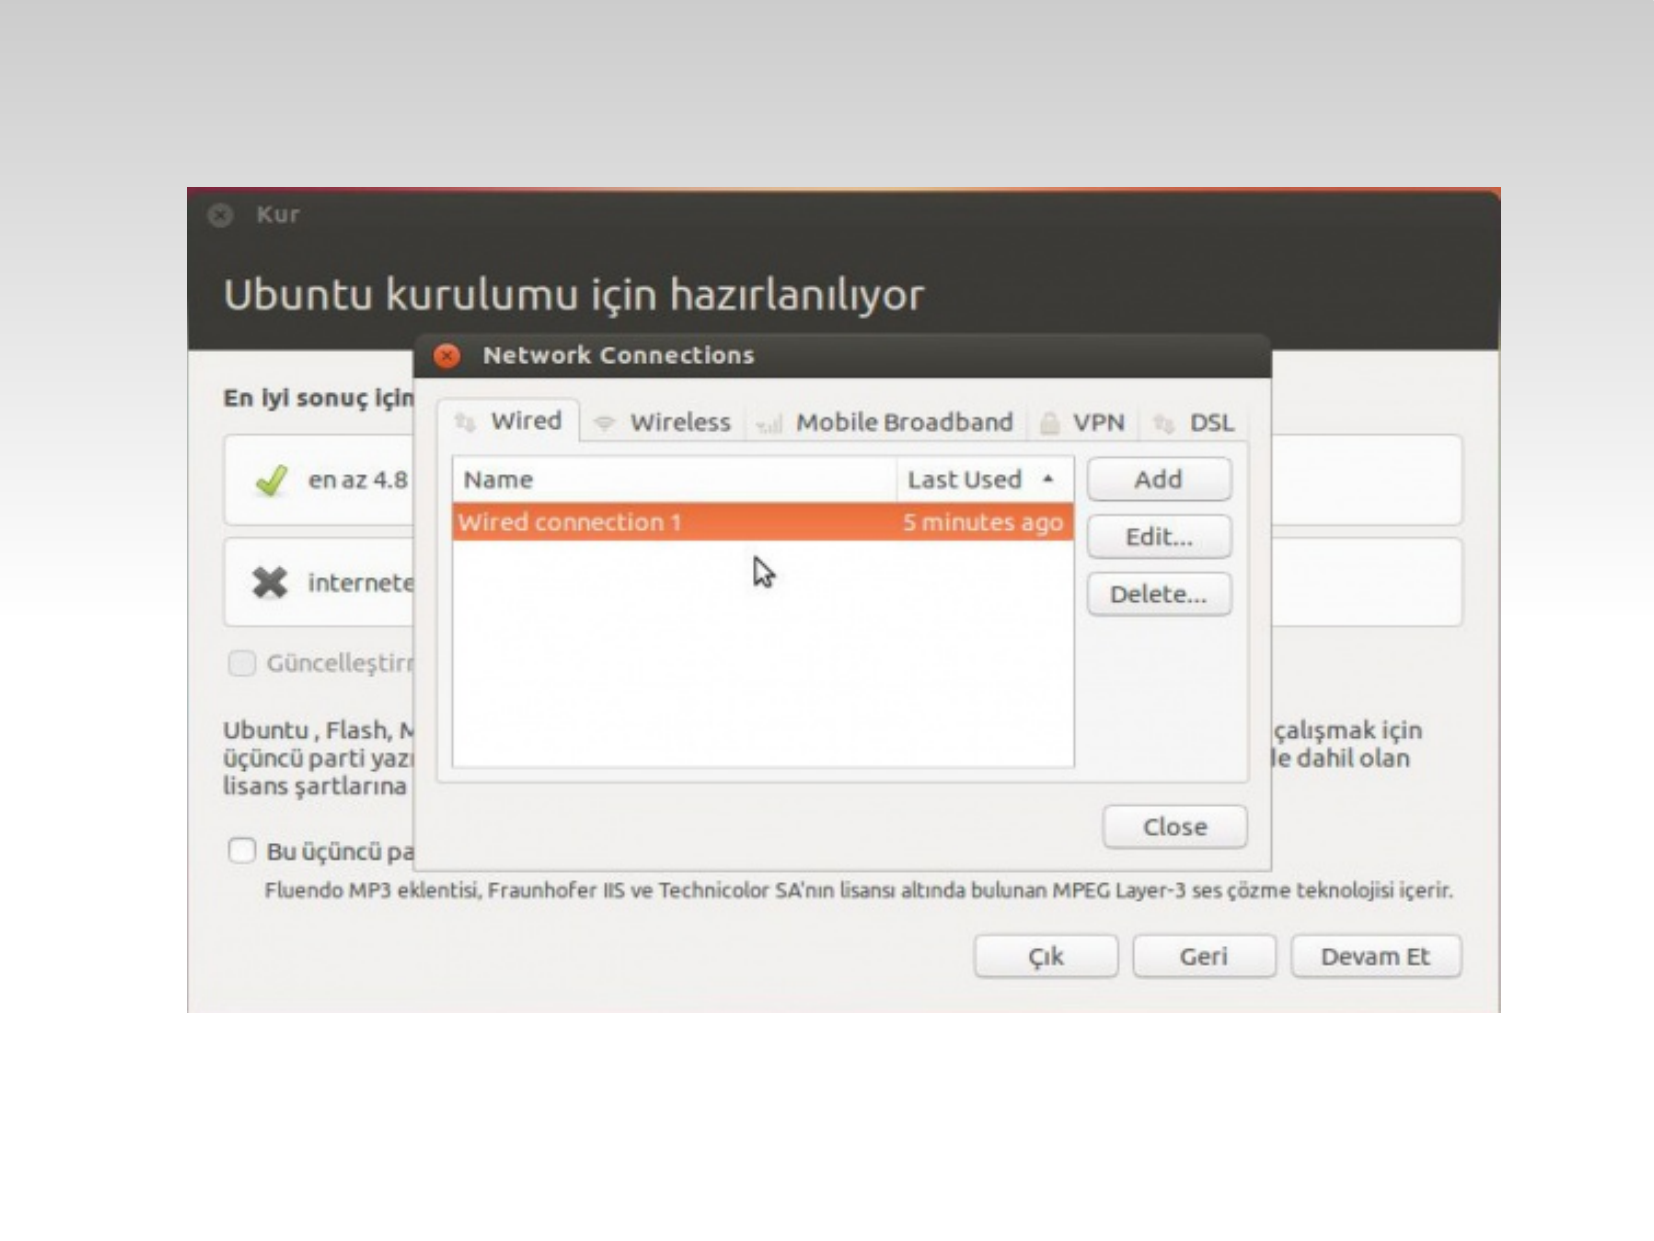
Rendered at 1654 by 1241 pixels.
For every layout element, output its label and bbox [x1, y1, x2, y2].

picture [187, 187, 1501, 1013]
